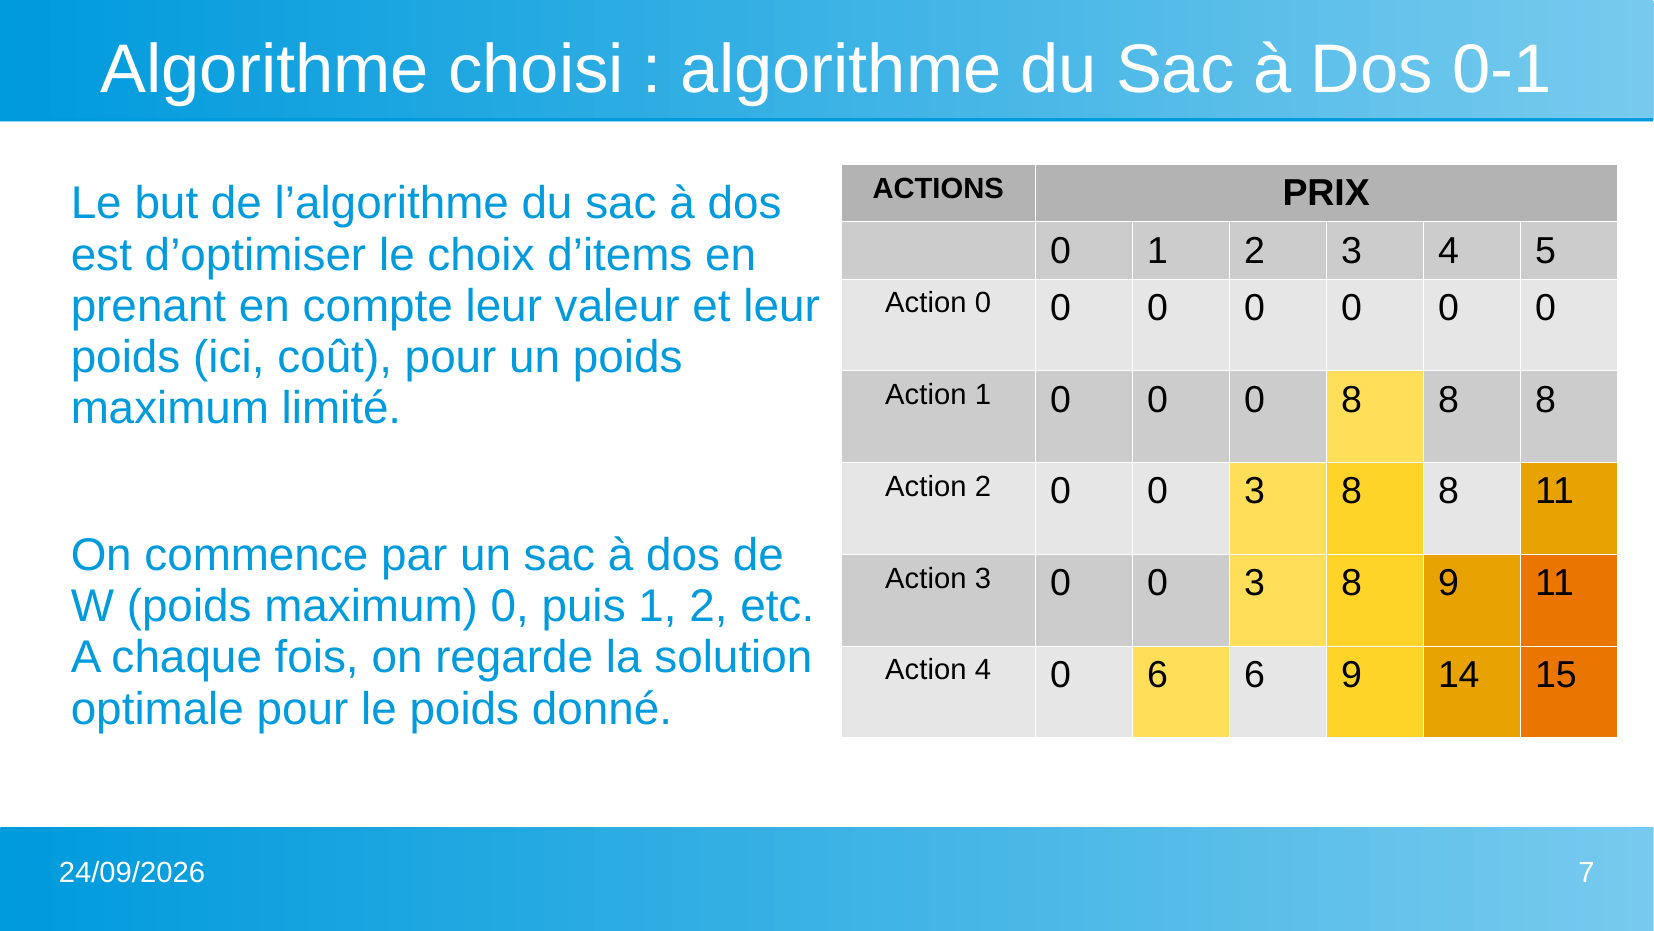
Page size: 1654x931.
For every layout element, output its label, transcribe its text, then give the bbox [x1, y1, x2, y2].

table_cell 0 [1327, 280, 1423, 370]
table_cell 8 [1327, 555, 1423, 646]
table_cell 0 [1036, 647, 1132, 737]
table_cell 0 [1230, 280, 1326, 370]
table_cell 8 [1521, 371, 1617, 462]
table_cell 8 [1327, 371, 1423, 462]
table_cell 9 [1327, 647, 1423, 737]
table_cell 11 [1521, 463, 1617, 554]
table_cell 9 [1424, 555, 1520, 646]
table_cell 0 [1133, 463, 1229, 554]
table_cell Action 2 [842, 463, 1035, 554]
table_cell 6 [1230, 647, 1326, 737]
table_cell 8 [1424, 463, 1520, 554]
table_cell 14 [1424, 647, 1520, 737]
table_cell Action 0 [842, 280, 1035, 370]
table_cell [842, 222, 1035, 279]
table_header ACTIONS [842, 165, 1035, 221]
table_cell 0 [1036, 280, 1132, 370]
table_cell 0 [1133, 555, 1229, 646]
table_cell 2 [1230, 222, 1326, 279]
table_cell 1 [1133, 222, 1229, 279]
list Le but de l’algorithme du sac à dos est d’optimiser le choix d’items en prenant en compte leur valeur et leur poids (ici, coût), pour un poids maximum limité. On commence par un sac à dos de W (poids maximum) 0, puis 1, 2, etc. A chaque fois, on regarde la solution optimale pour le poids donné. [0, 177, 827, 827]
table_cell 6 [1133, 647, 1229, 737]
table_cell 5 [1521, 222, 1617, 279]
table_cell 3 [1327, 222, 1423, 279]
table_cell 0 [1230, 371, 1326, 462]
table_cell 3 [1230, 463, 1326, 554]
table_cell 15 [1521, 647, 1617, 737]
table_cell Action 1 [842, 371, 1035, 462]
table_header PRIX [1036, 165, 1617, 221]
table_cell Action 4 [842, 647, 1035, 737]
title Algorithme choisi : algorithme du Sac à Dos 0-1 [59, 29, 1595, 108]
table_cell 0 [1036, 222, 1132, 279]
table_cell 4 [1424, 222, 1520, 279]
table_cell 0 [1036, 555, 1132, 646]
table_cell 8 [1327, 463, 1423, 554]
table_cell 0 [1521, 280, 1617, 370]
table_cell 0 [1036, 463, 1132, 554]
table_cell 0 [1424, 280, 1520, 370]
table_cell 0 [1036, 371, 1132, 462]
table_cell 0 [1133, 371, 1229, 462]
table_cell 3 [1230, 555, 1326, 646]
table_cell 0 [1133, 280, 1229, 370]
table_cell 11 [1521, 555, 1617, 646]
table_cell Action 3 [842, 555, 1035, 646]
table_cell 8 [1424, 371, 1520, 462]
